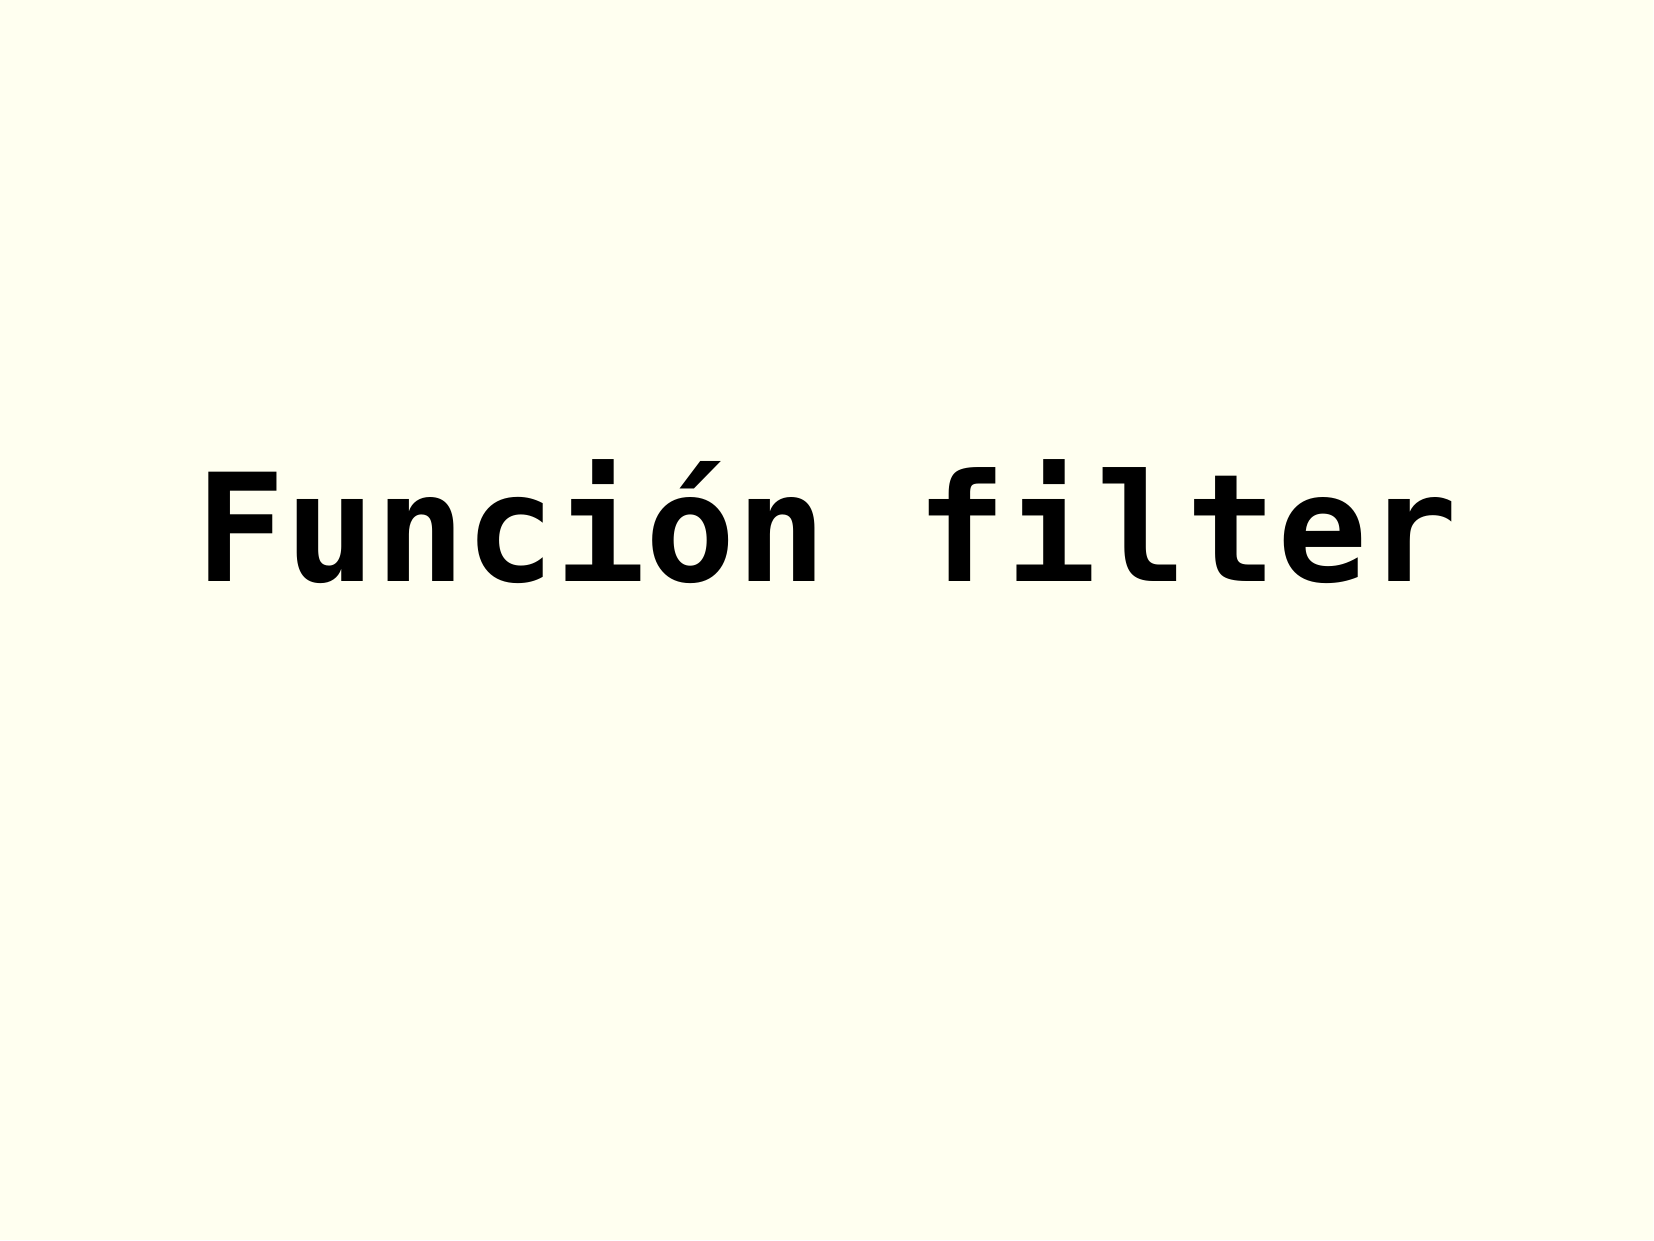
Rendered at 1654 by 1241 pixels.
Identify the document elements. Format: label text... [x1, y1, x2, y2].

subtitle Función filter [82, 49, 1571, 1010]
